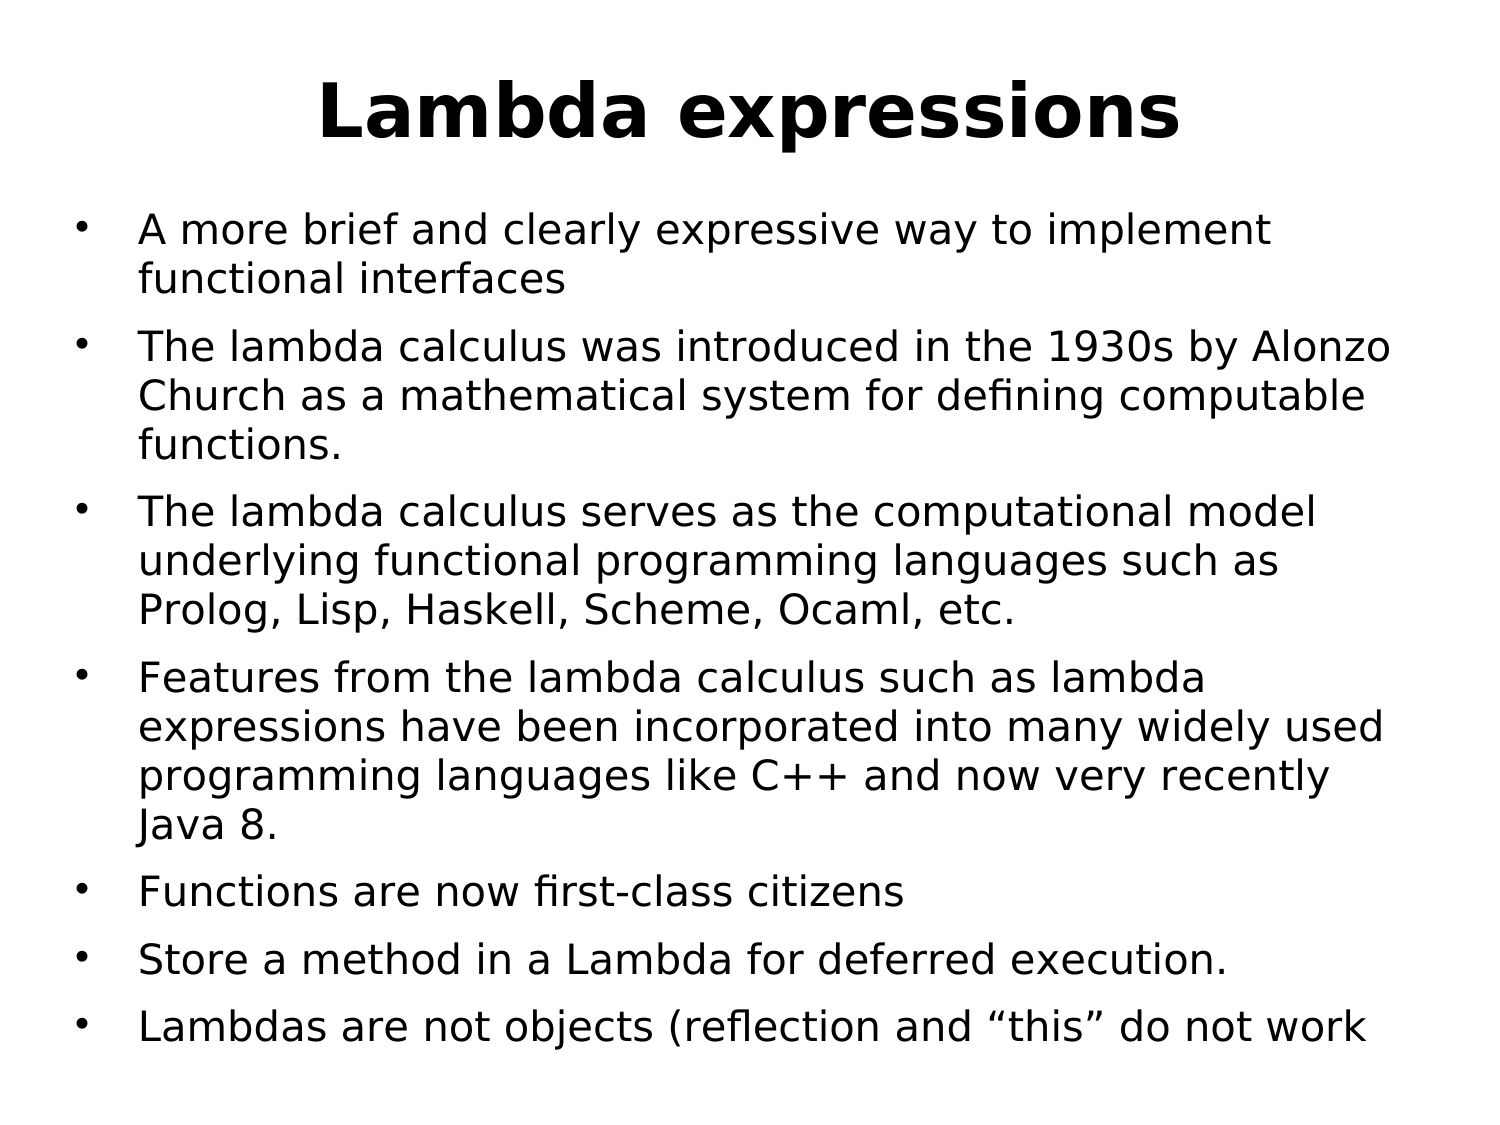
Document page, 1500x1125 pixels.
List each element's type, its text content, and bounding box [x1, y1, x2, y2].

title Lambda expressions [75, 65, 1425, 156]
list A more brief and clearly expressive way to implement functional interfaces The lambda calculus was introduced in the 1930s by Alonzo Church as a mathematical system for defining computable functions. The lambda calculus serves as the computational model underlying functional programming languages such as Prolog, Lisp, Haskell, Scheme, Ocaml, etc. Features from the lambda calculus such as lambda expressions have been incorporated into many widely used programming languages like C++ and now very recently Java 8. Functions are now first-class citizens Store a method in a Lambda for deferred execution. Lambdas are not objects (reflection and “this” do not work [75, 204, 1395, 1075]
